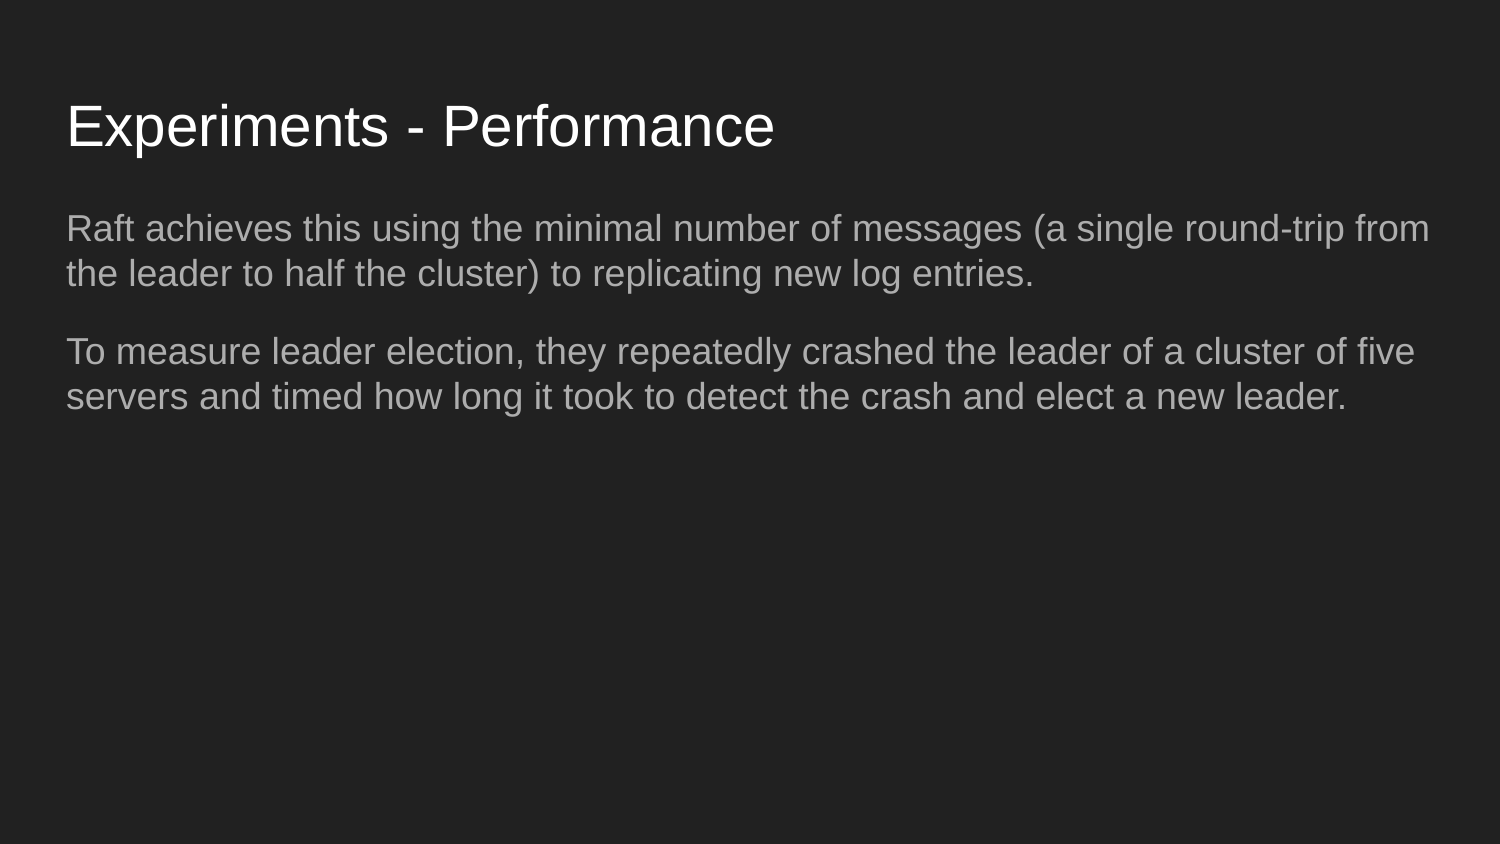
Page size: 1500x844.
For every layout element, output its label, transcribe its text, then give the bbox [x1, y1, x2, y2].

list Raft achieves this using the minimal number of messages (a single round-trip from the leader to half the cluster) to replicating new log entries. To measure leader election, they repeatedly crashed the leader of a cluster of five servers and timed how long it took to detect the crash and elect a new leader. [51, 189, 1449, 750]
title Experiments - Performance [51, 72, 1449, 167]
